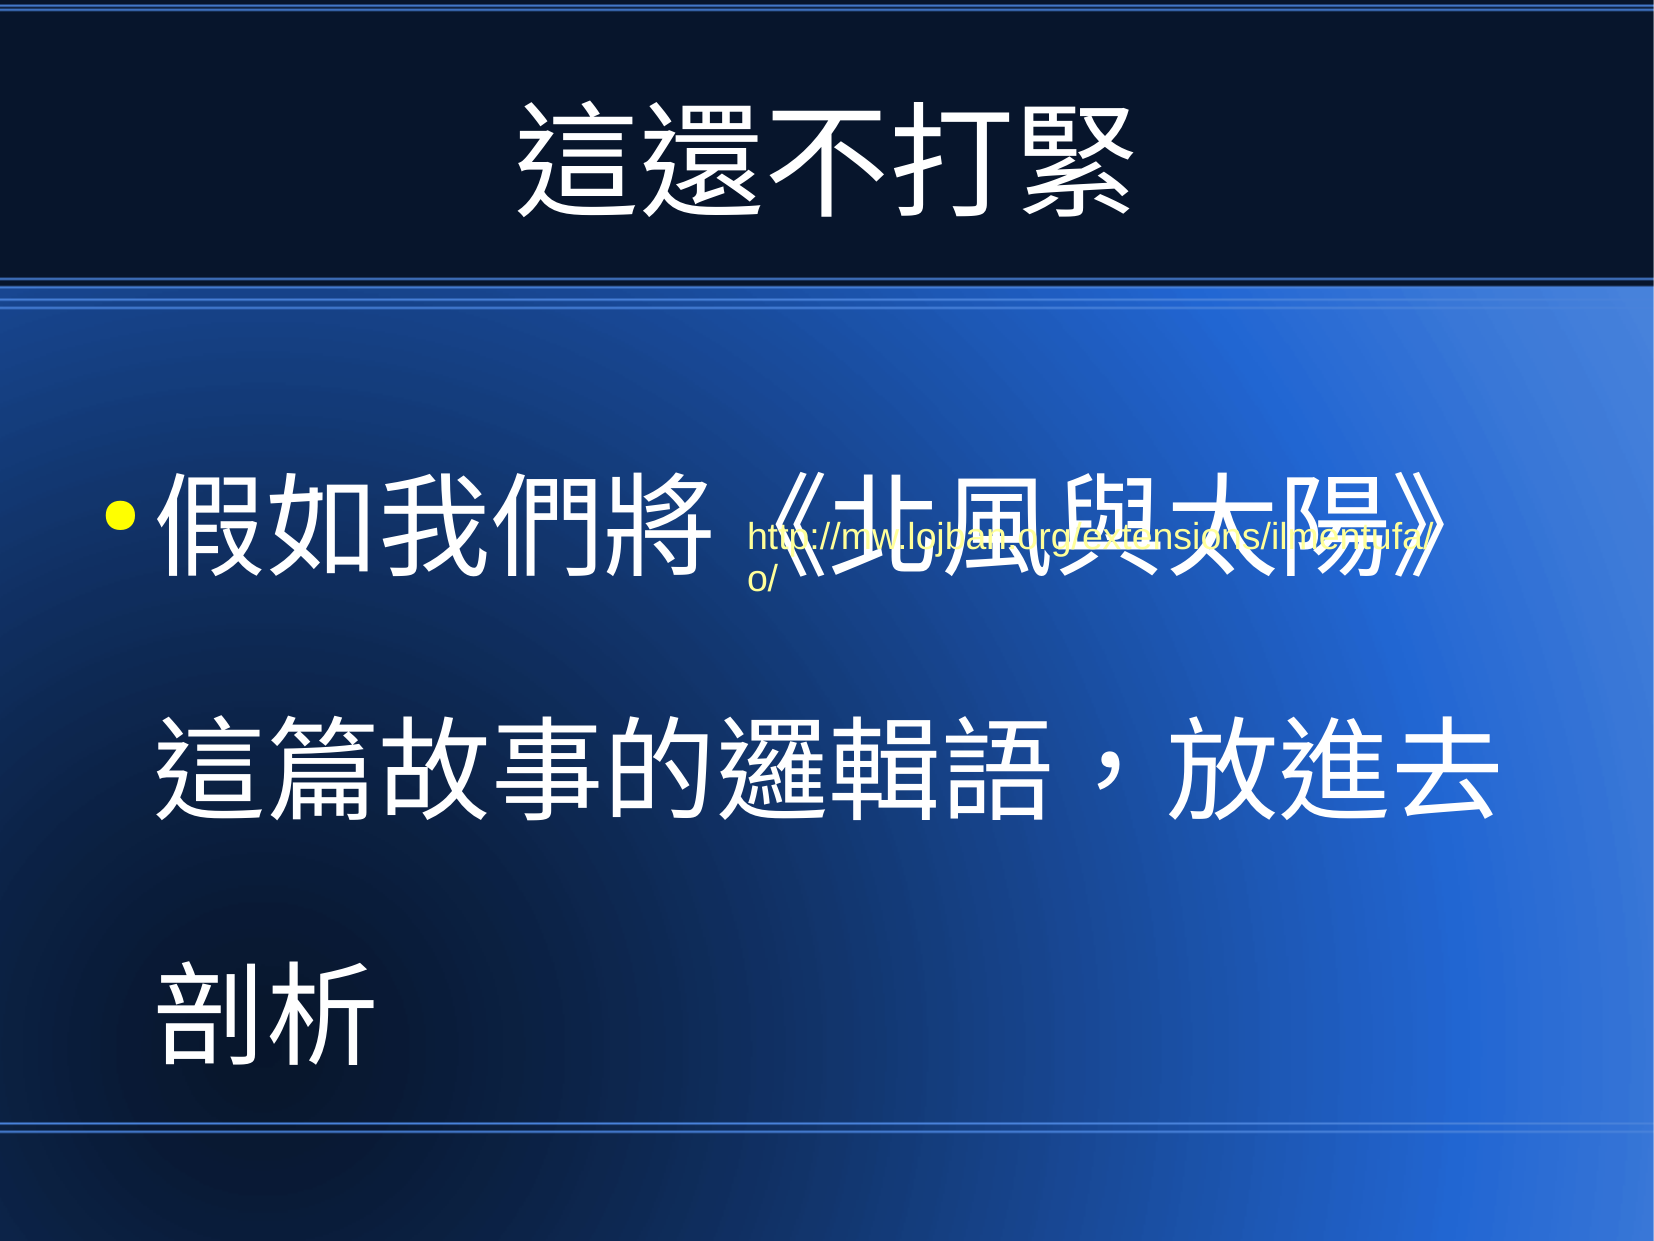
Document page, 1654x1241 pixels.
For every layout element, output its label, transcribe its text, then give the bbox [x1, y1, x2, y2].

text_box http://mw.lojban.org/extensions/ilmentufa/o/ [732, 507, 1479, 565]
picture [0, 0, 1654, 1241]
title 這還不打緊 [82, 49, 1571, 257]
list 假如我們將《北風與太陽》這篇故事的邏輯語，放進去剖析 [82, 355, 1571, 1241]
